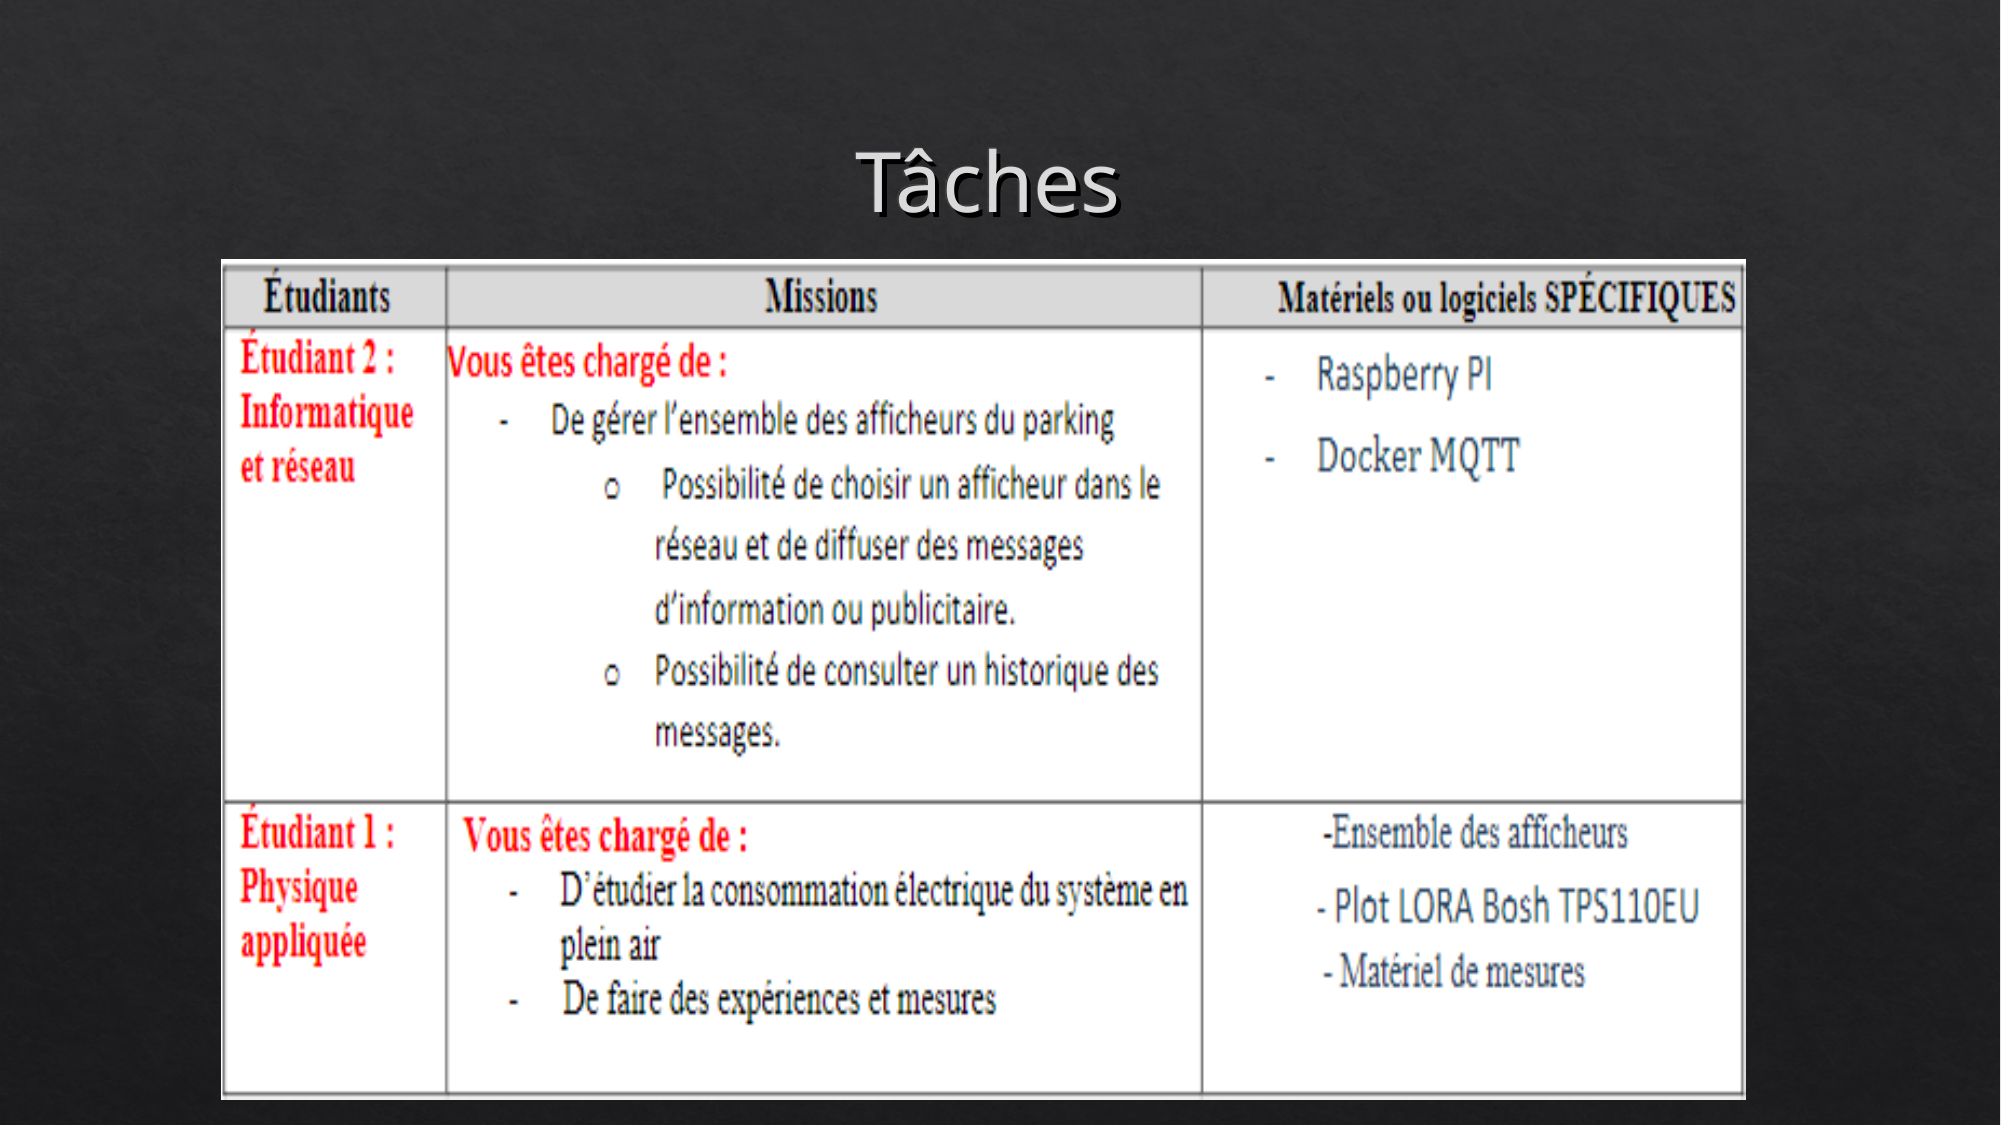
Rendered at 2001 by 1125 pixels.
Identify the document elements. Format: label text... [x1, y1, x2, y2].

picture [221, 259, 1746, 1101]
title Tâches [149, 99, 1849, 260]
